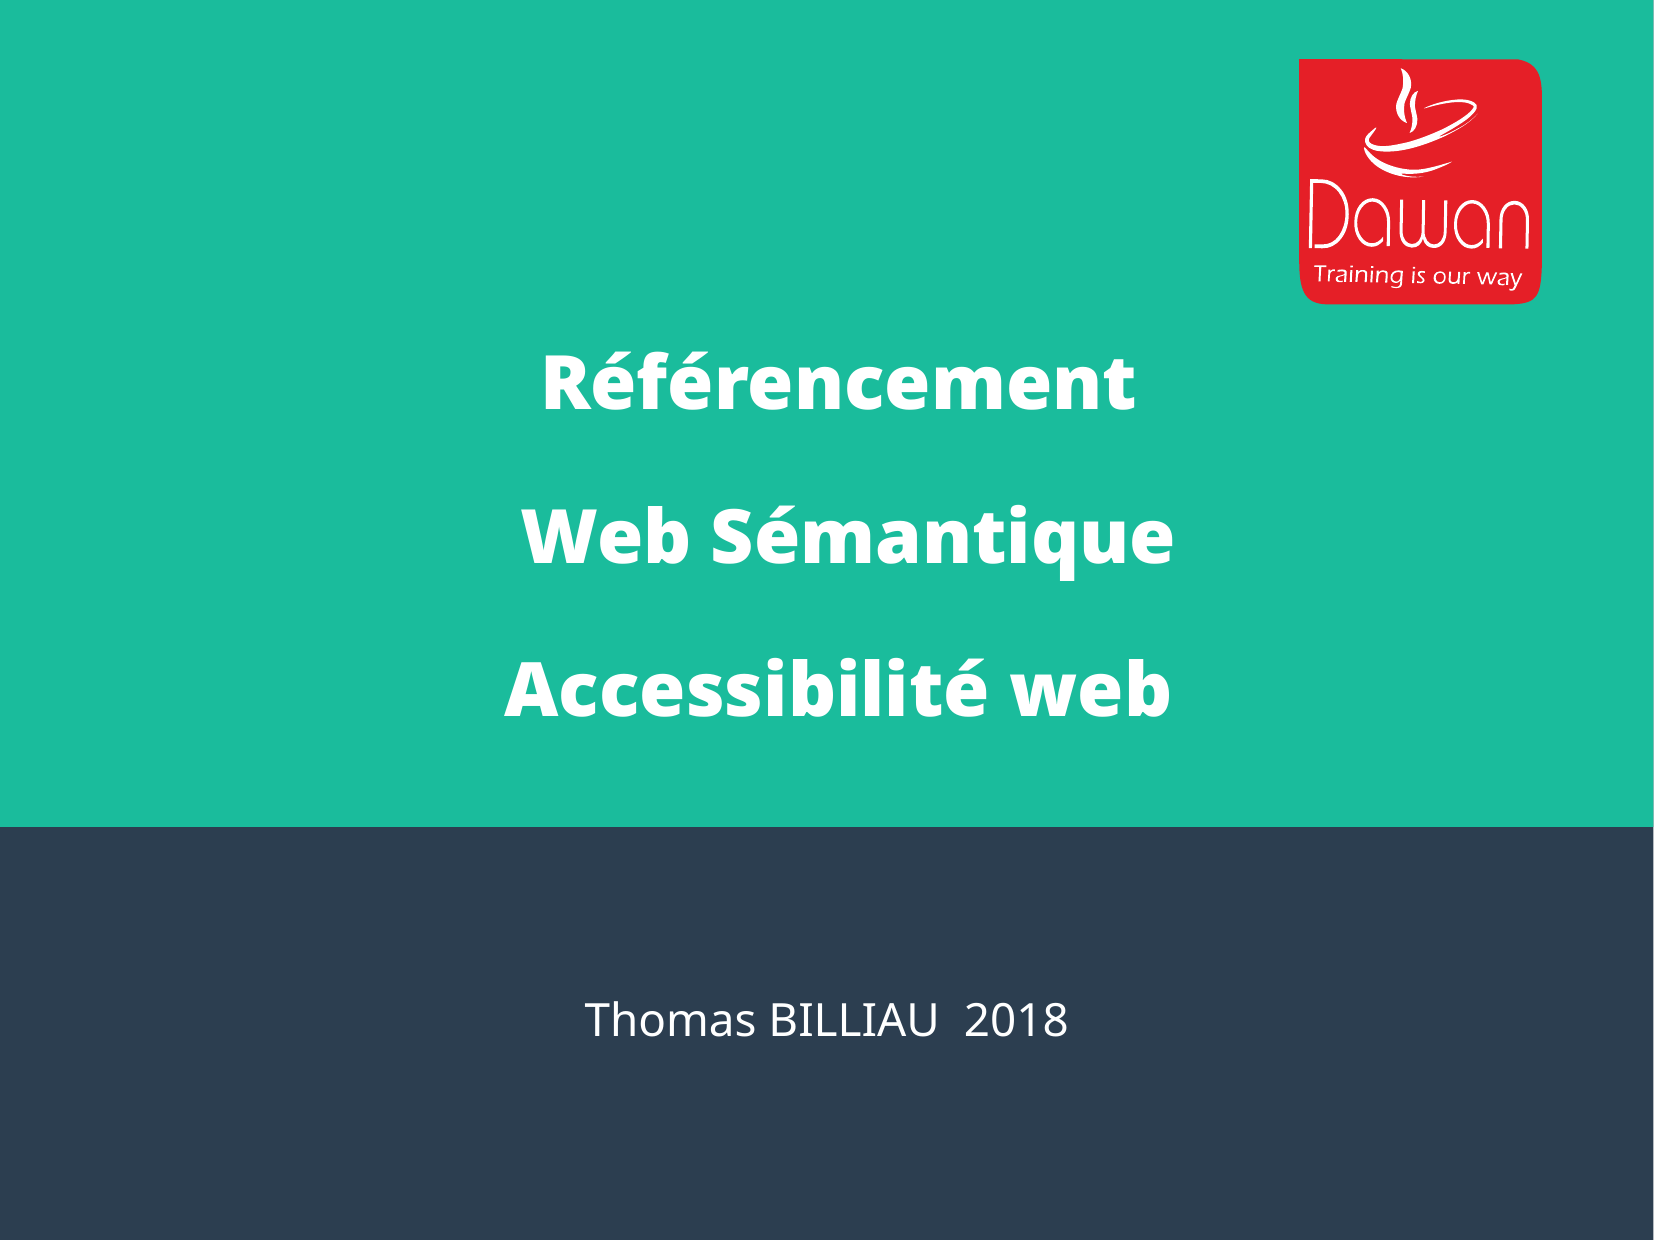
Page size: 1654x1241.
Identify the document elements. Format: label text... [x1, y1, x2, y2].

title Référencement Web Sémantique Accessibilité web [70, 330, 1607, 942]
picture [1299, 59, 1543, 305]
subtitle Thomas BILLIAU 2018 [59, 856, 1595, 1182]
